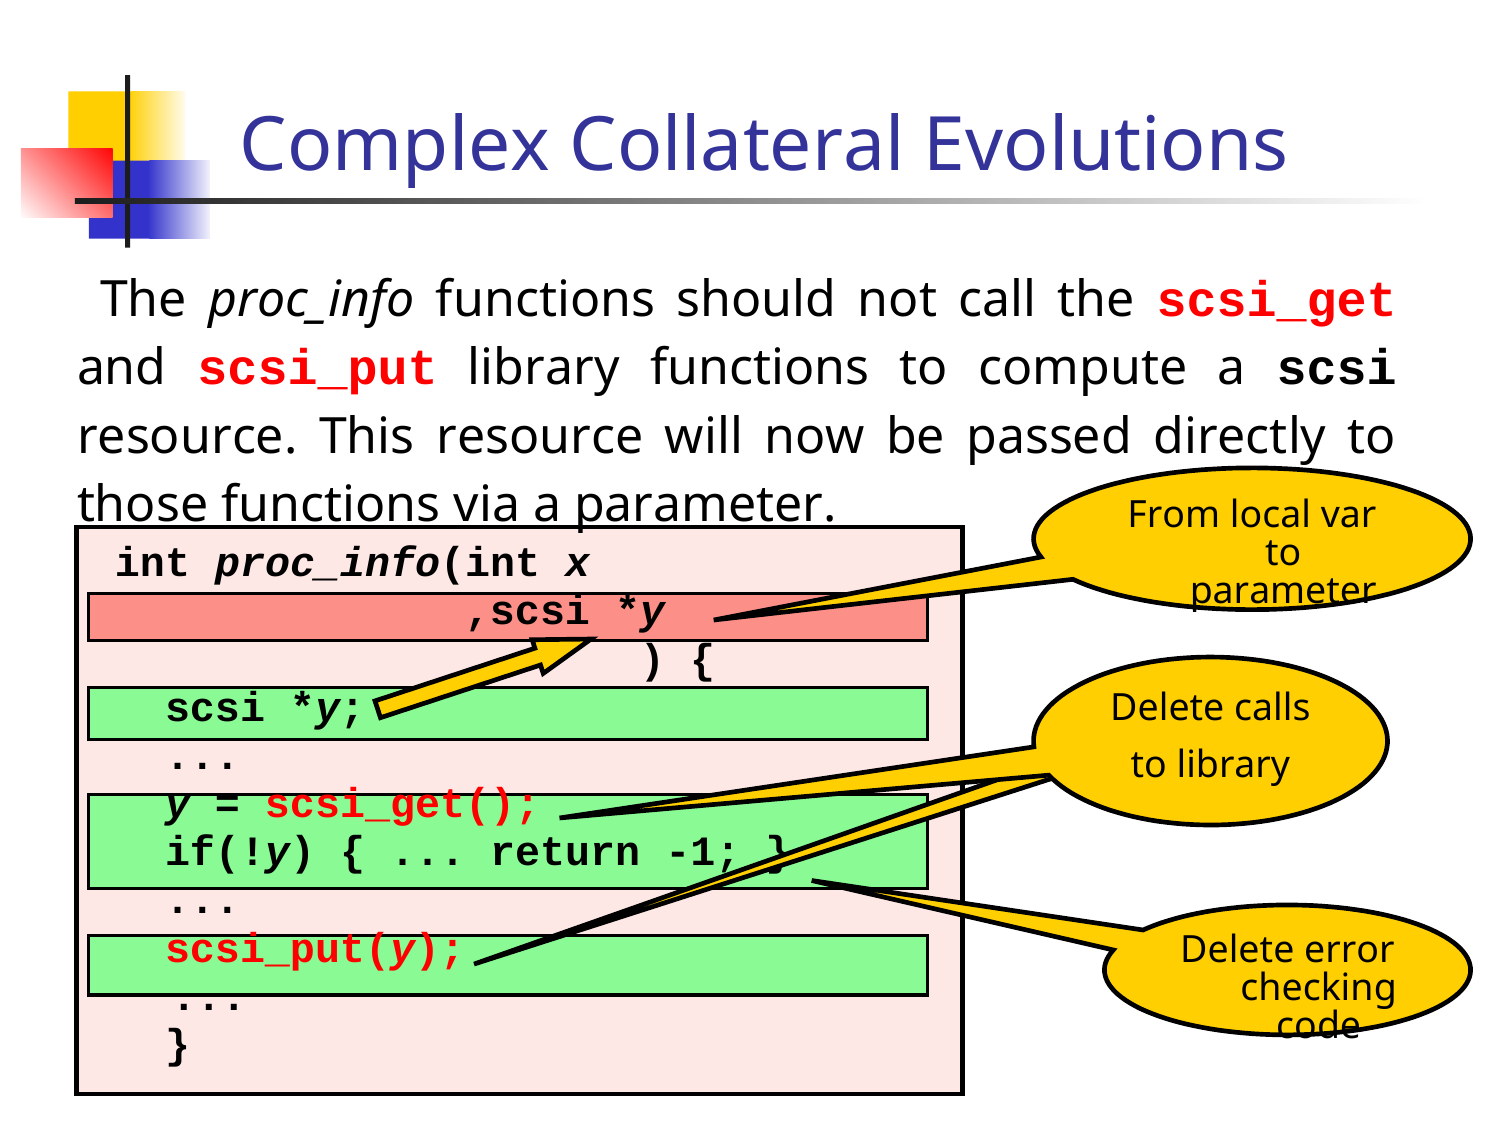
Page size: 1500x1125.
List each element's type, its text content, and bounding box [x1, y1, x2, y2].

text_box [474, 776, 1051, 965]
text_box Delete error checking code [811, 880, 1471, 1035]
text_box The proc_info functions should not call the scsi_get and scsi_put library functions to compute a scsi resource. This resource will now be passed directly to those functions via a parameter. [0, 255, 1412, 545]
text_box [880, 545, 963, 587]
list int proc_info(int x ,scsi *y ) { scsi *y; ... y = scsi_get(); if(!y) { ... return -1; } ... scsi_put(y); ... } [100, 545, 880, 1125]
text_box Delete calls to library [559, 657, 1388, 826]
text_box [880, 897, 963, 1094]
text_box From local var to parameter [713, 467, 1471, 621]
title Complex Collateral Evolutions [224, 12, 1500, 200]
text_box [76, 545, 100, 1094]
text_box [375, 639, 592, 718]
text_box [880, 592, 963, 769]
